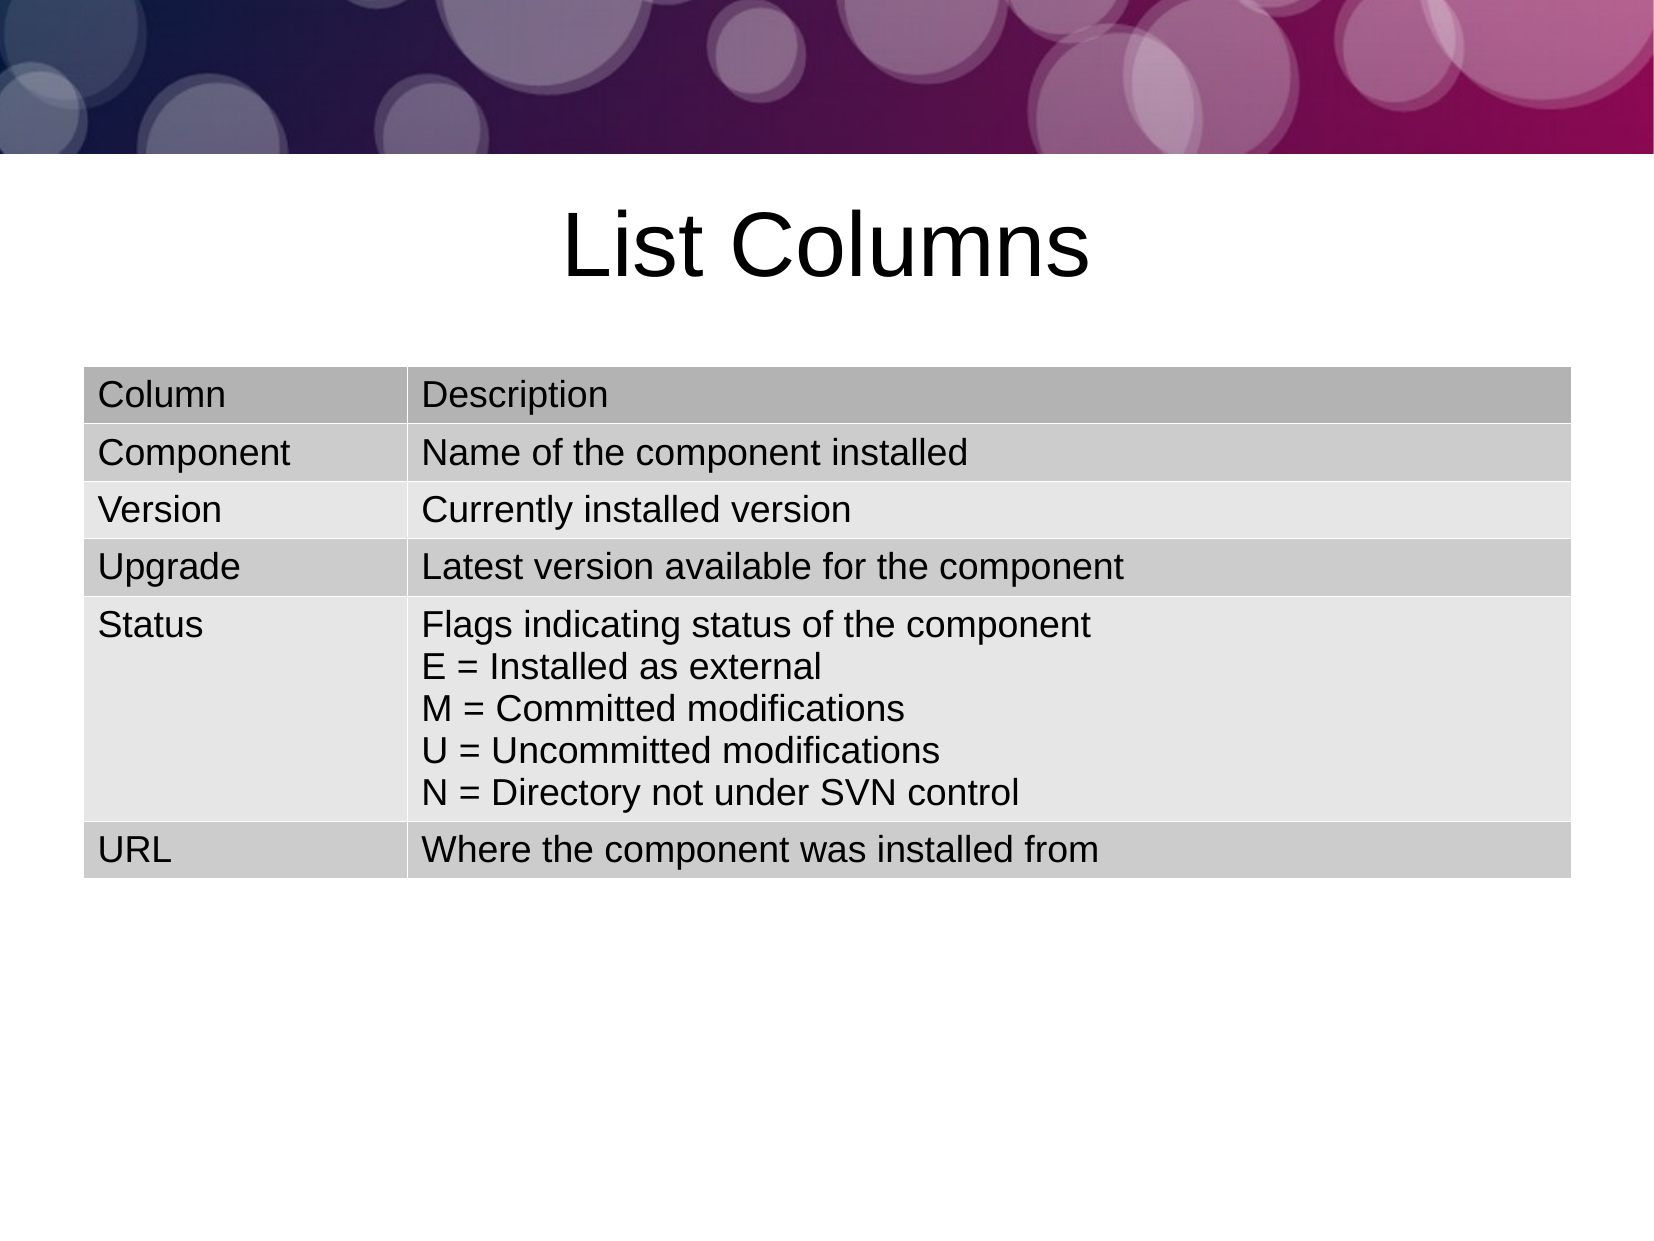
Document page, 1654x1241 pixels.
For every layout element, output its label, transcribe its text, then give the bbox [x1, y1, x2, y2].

table_cell Name of the component installed [408, 424, 1571, 481]
table_cell Upgrade [84, 539, 407, 596]
table_cell Latest version available for the component [408, 539, 1571, 596]
table_header Description [408, 367, 1571, 423]
table_cell Flags indicating status of the component E = Installed as external M = Committed modifications U = Uncommitted modifications N = Directory not under SVN control [408, 597, 1571, 821]
table_cell Currently installed version [408, 482, 1571, 538]
table_cell Status [84, 597, 407, 821]
table_cell Component [84, 424, 407, 481]
title List Columns [82, 159, 1571, 331]
table_cell URL [84, 822, 407, 878]
table_header Column [84, 367, 407, 423]
table_cell Version [84, 482, 407, 538]
picture [0, 0, 1654, 154]
table_cell Where the component was installed from [408, 822, 1571, 878]
